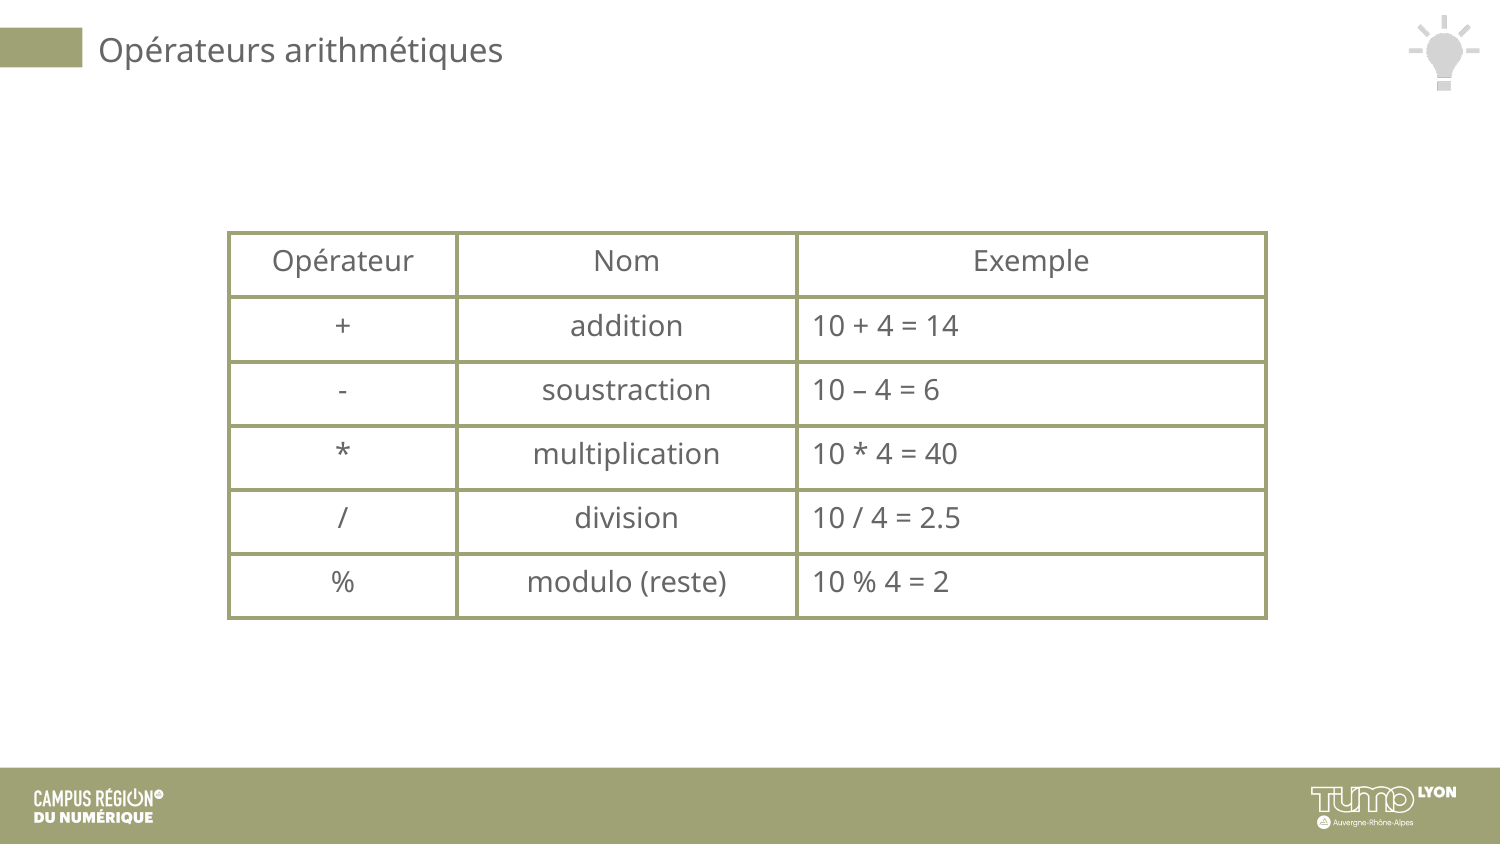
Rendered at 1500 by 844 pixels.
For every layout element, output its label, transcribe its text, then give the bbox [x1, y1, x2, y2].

table_cell soustraction [459, 364, 795, 424]
table_cell multiplication [459, 428, 795, 488]
table_header Exemple [799, 235, 1264, 295]
table_cell - [231, 364, 455, 424]
table_cell + [231, 299, 455, 360]
table_cell division [459, 492, 795, 552]
table_cell 10 – 4 = 6 [799, 364, 1264, 424]
table_header Nom [459, 235, 795, 295]
text_box [0, 27, 83, 68]
text_box Opérateurs arithmétiques [83, 4, 1396, 95]
picture [17, 773, 172, 840]
picture [1391, 0, 1497, 106]
table_cell 10 / 4 = 2.5 [799, 492, 1264, 552]
table_cell modulo (reste) [459, 556, 795, 616]
table_cell 10 + 4 = 14 [799, 299, 1264, 360]
table_cell % [231, 556, 455, 616]
table_cell 10 * 4 = 40 [799, 428, 1264, 488]
table_cell addition [459, 299, 795, 360]
table_cell 10 % 4 = 2 [799, 556, 1264, 616]
table_cell * [231, 428, 455, 488]
table_header Opérateur [231, 235, 455, 295]
text_box [0, 767, 1500, 844]
picture [1311, 786, 1456, 829]
table_cell / [231, 492, 455, 552]
